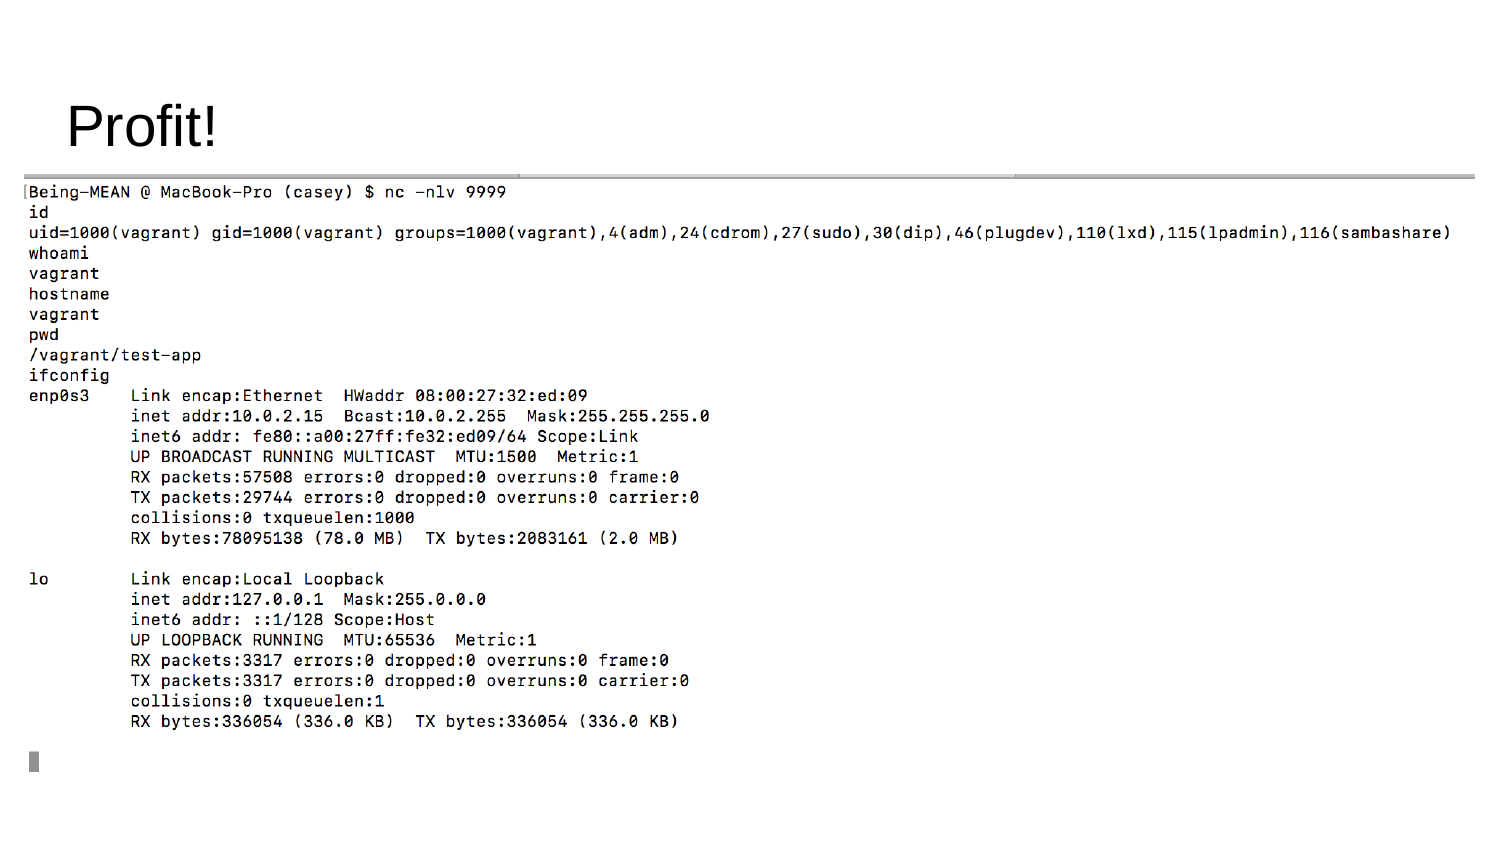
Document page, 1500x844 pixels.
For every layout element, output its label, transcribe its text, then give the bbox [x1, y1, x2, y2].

picture [24, 174, 1475, 844]
title Profit! [51, 72, 1449, 167]
